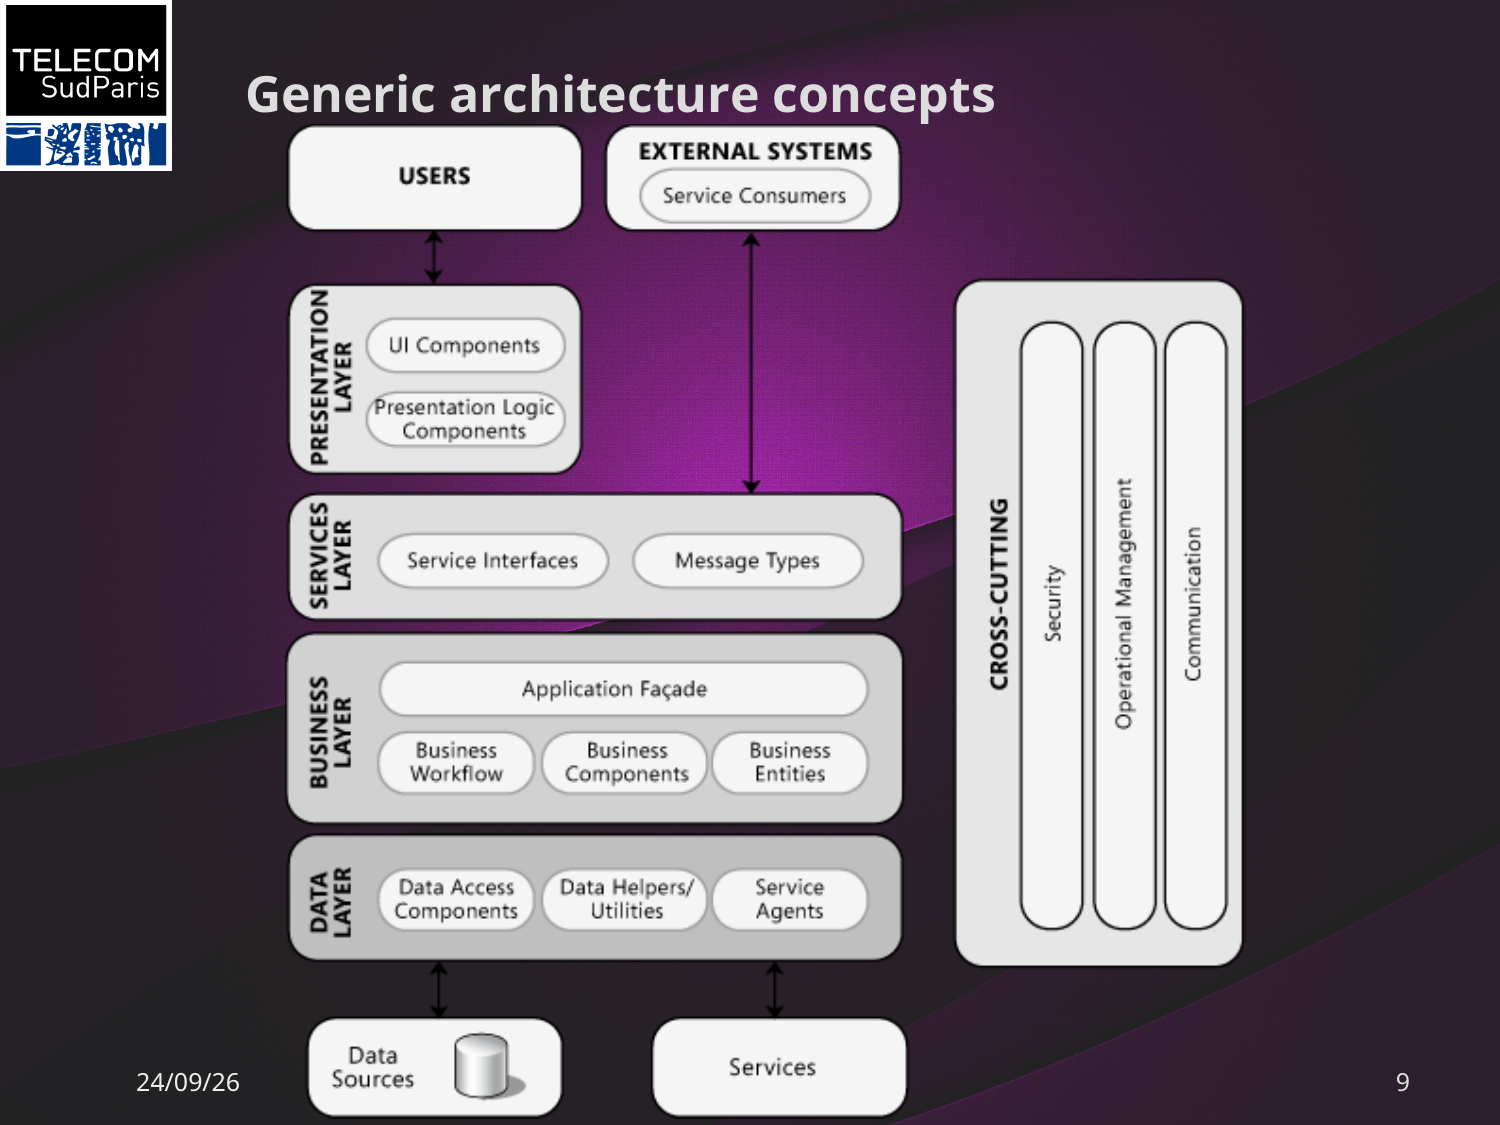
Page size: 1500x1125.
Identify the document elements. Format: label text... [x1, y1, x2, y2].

picture [0, 0, 1500, 1125]
title Generic architecture concepts [230, 19, 1429, 165]
